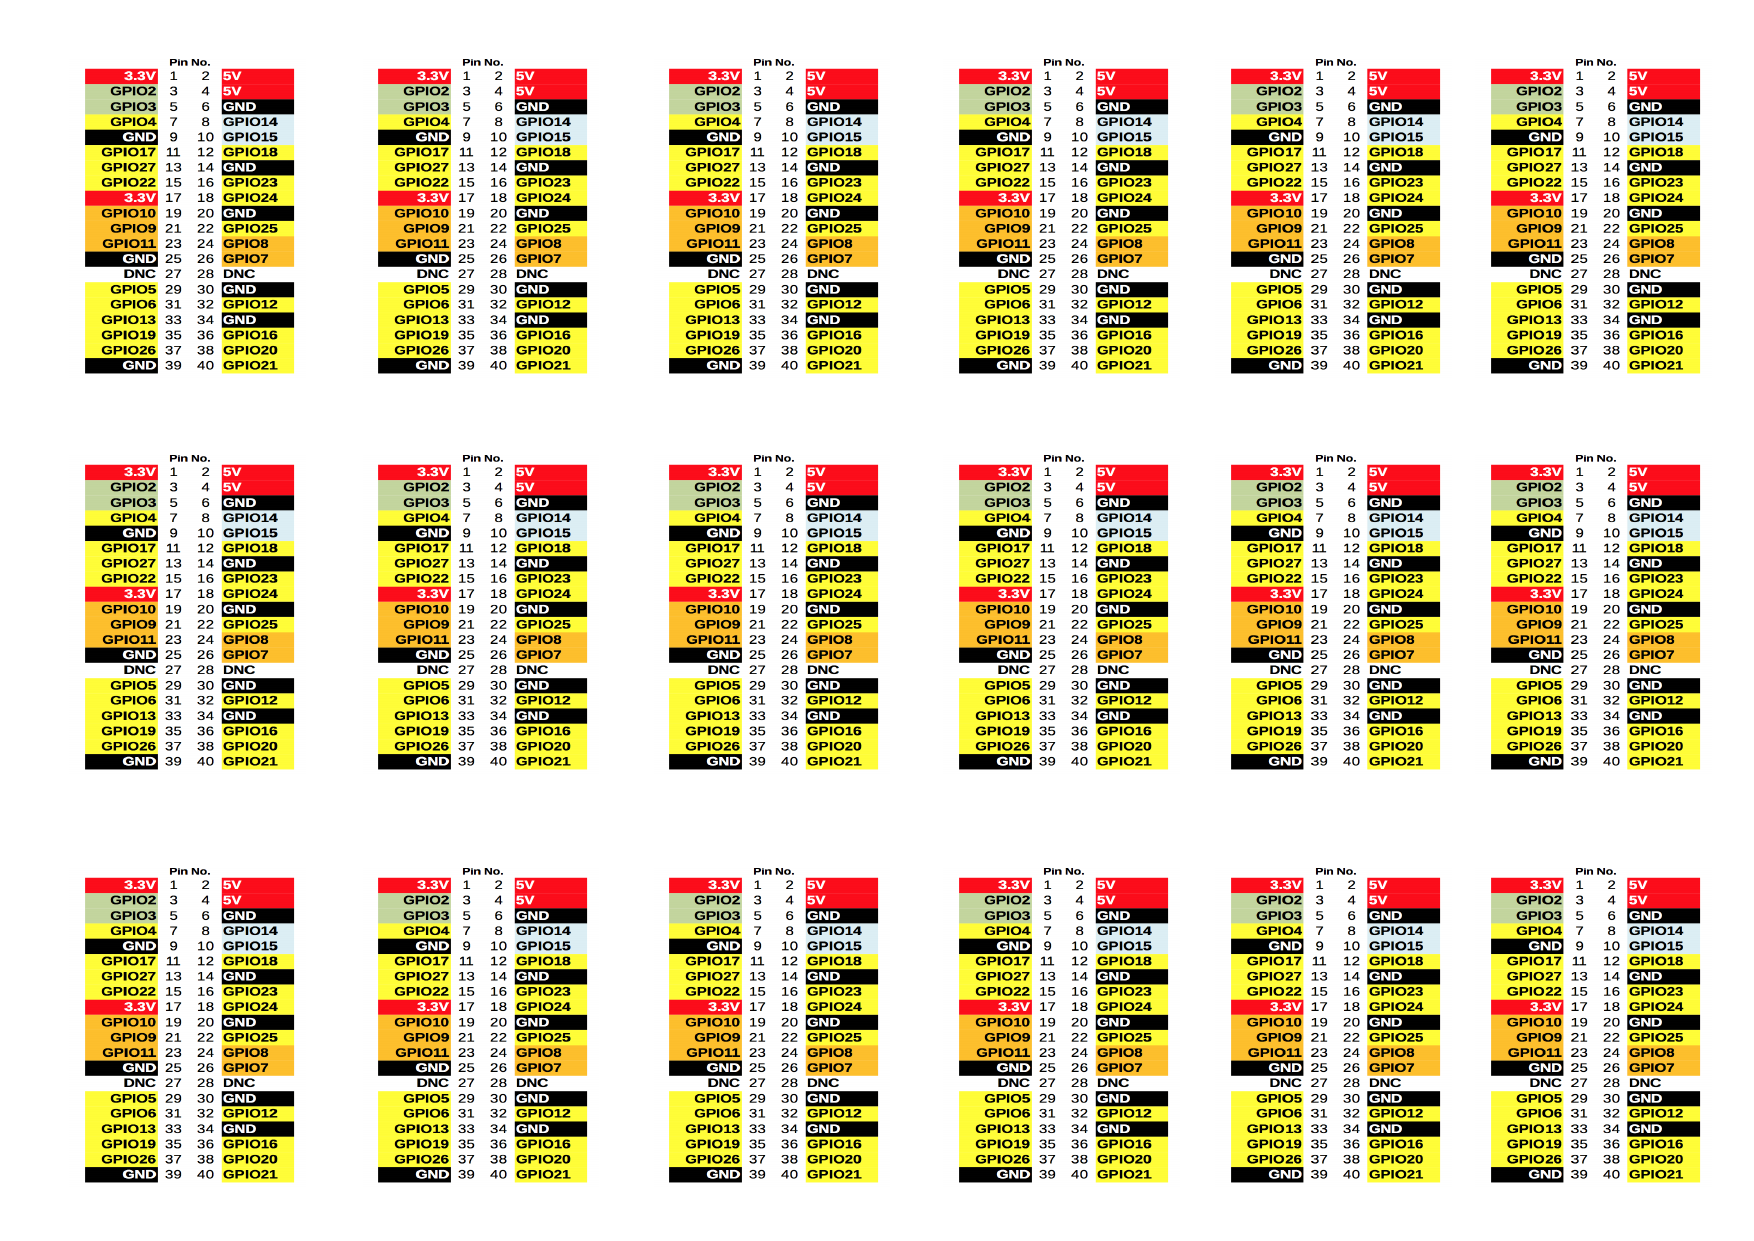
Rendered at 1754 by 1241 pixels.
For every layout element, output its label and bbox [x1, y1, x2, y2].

picture [69, 59, 306, 378]
picture [363, 455, 599, 774]
picture [1215, 455, 1452, 774]
picture [363, 59, 599, 378]
picture [1475, 59, 1712, 378]
picture [1475, 455, 1712, 774]
picture [943, 868, 1180, 1188]
picture [1215, 59, 1452, 378]
picture [654, 59, 890, 378]
picture [363, 868, 599, 1188]
picture [69, 868, 306, 1188]
picture [654, 868, 890, 1188]
picture [943, 455, 1180, 774]
picture [943, 59, 1180, 378]
picture [69, 455, 306, 774]
picture [654, 455, 890, 774]
picture [1215, 868, 1452, 1188]
picture [1475, 868, 1712, 1188]
